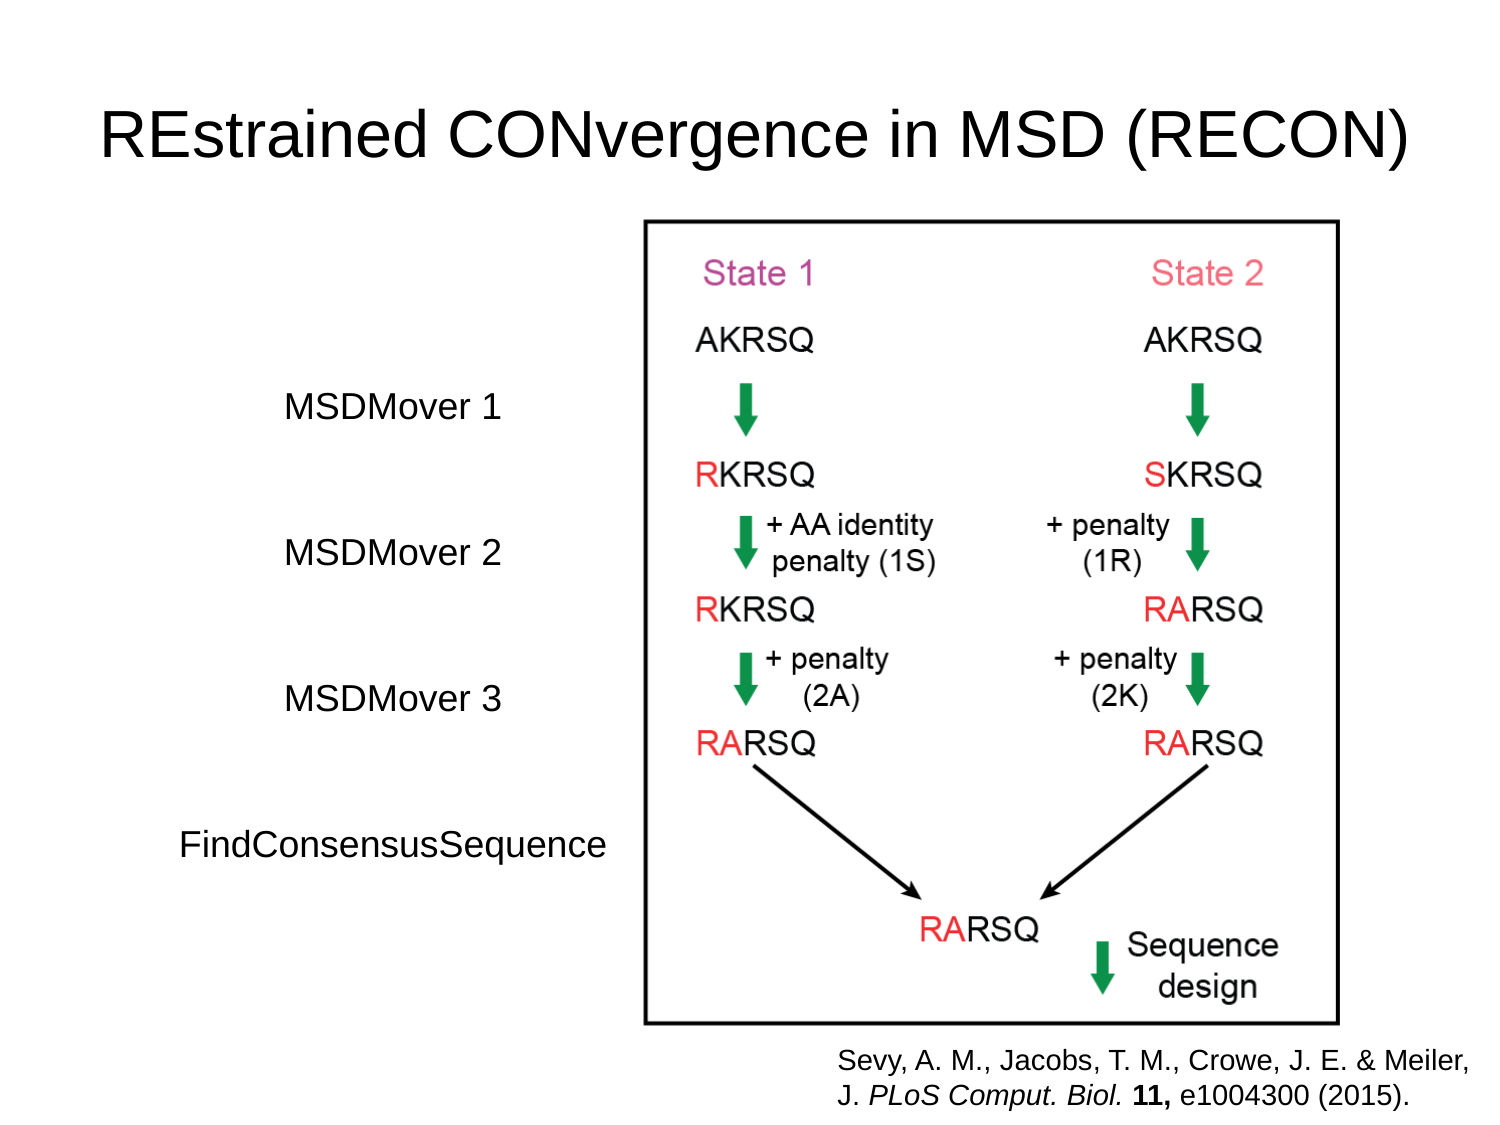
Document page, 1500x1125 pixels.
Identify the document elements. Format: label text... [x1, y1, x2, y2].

text_box MSDMover 2 [268, 520, 517, 581]
picture [612, 199, 1362, 1045]
title REstrained CONvergence in MSD (RECON) [37, 37, 1475, 225]
text_box FindConsensusSequence [164, 812, 622, 873]
text_box MSDMover 1 [268, 374, 517, 435]
text_box MSDMover 3 [268, 666, 517, 727]
text_box Sevy, A. M., Jacobs, T. M., Crowe, J. E. & Meiler, J. PLoS Comput. Biol. 11, e1004300 (2015). [822, 1034, 1498, 1120]
